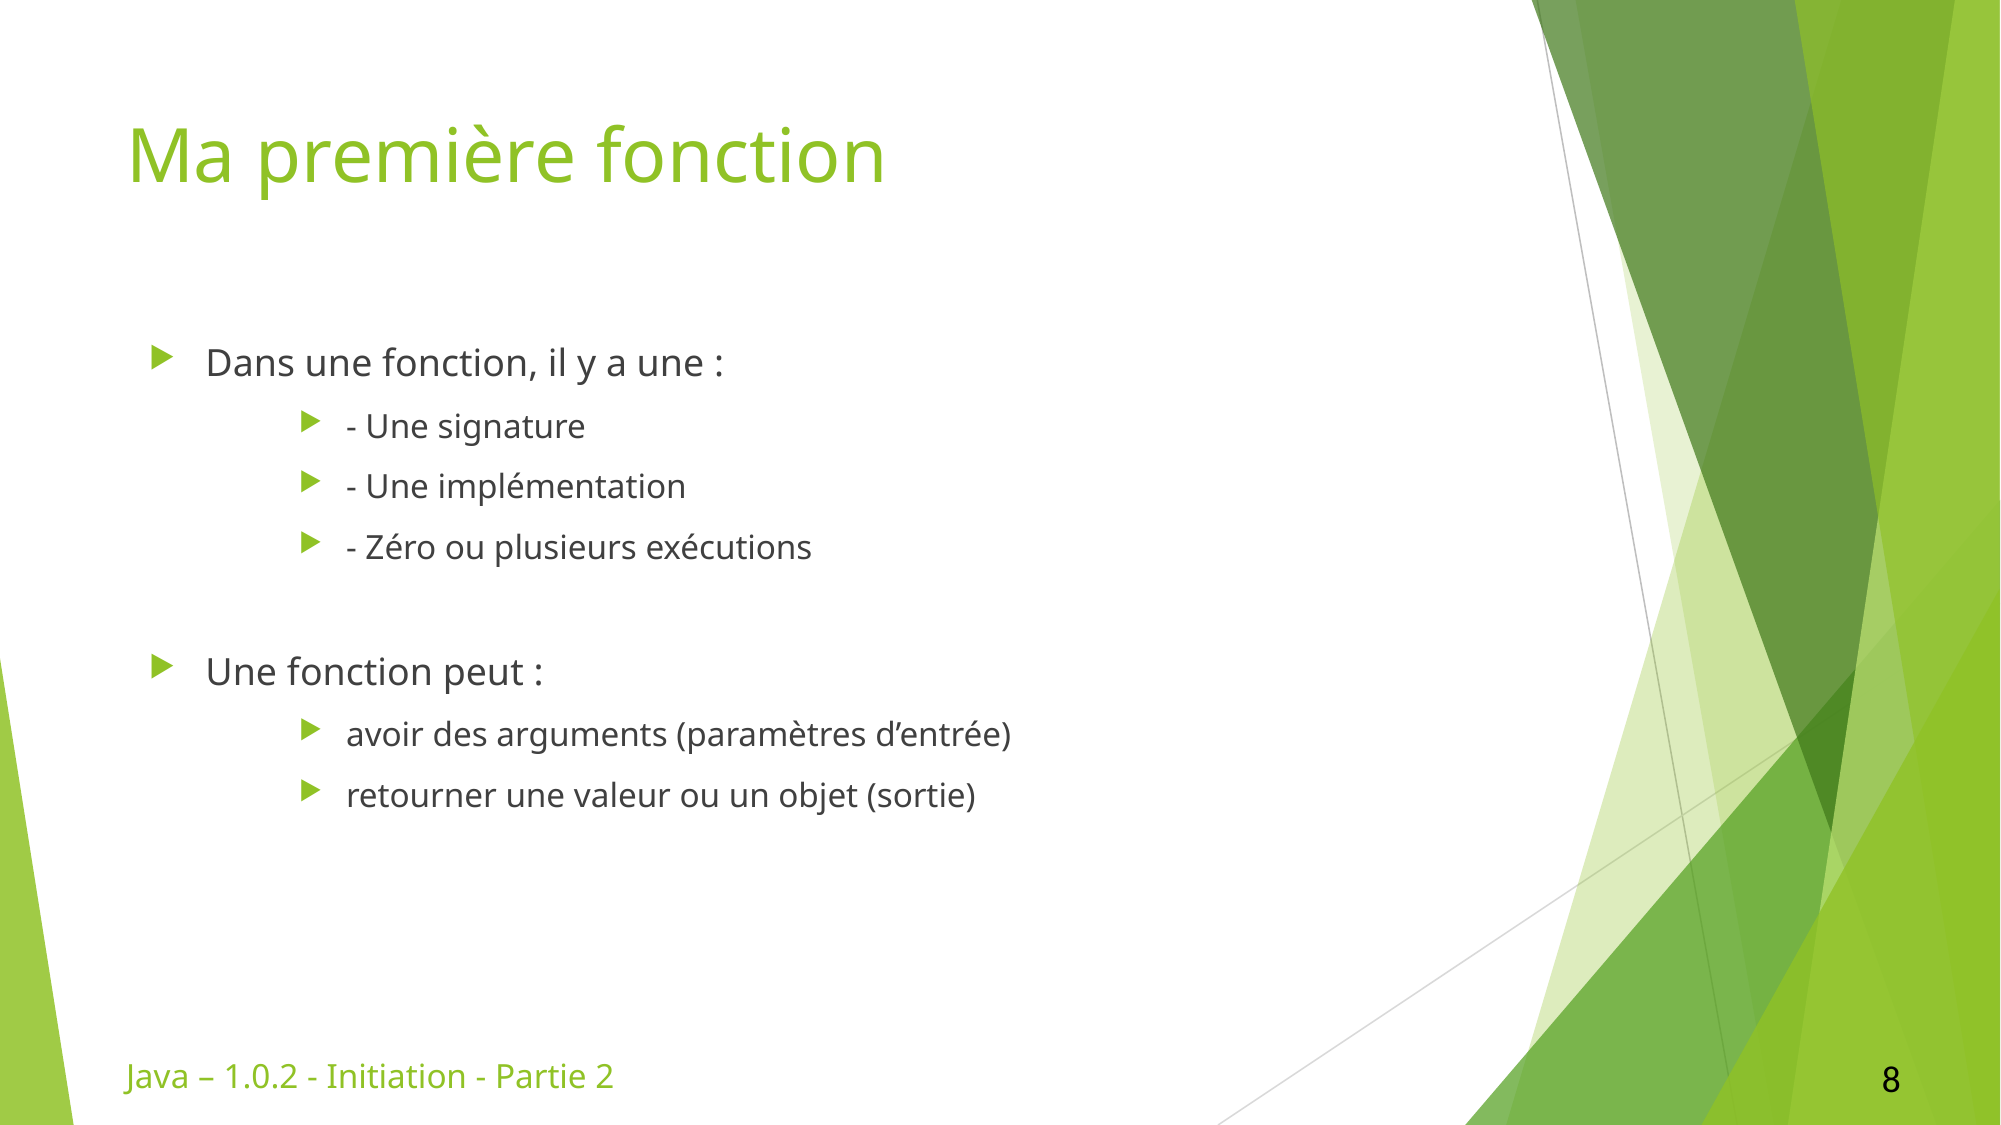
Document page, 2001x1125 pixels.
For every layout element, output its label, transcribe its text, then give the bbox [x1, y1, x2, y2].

text_box [1866, 1047, 1979, 1108]
title Ma première fonction [111, 99, 1522, 317]
list Dans une fonction, il y a une : - Une signature - Une implémentation - Zéro ou plusieurs exécutions Une fonction peut : avoir des arguments (paramètres d’entrée) retourner une valeur ou un objet (sortie) [134, 331, 1545, 1026]
text_box Java – 1.0.2 - Initiation - Partie 2 [111, 1047, 1094, 1109]
